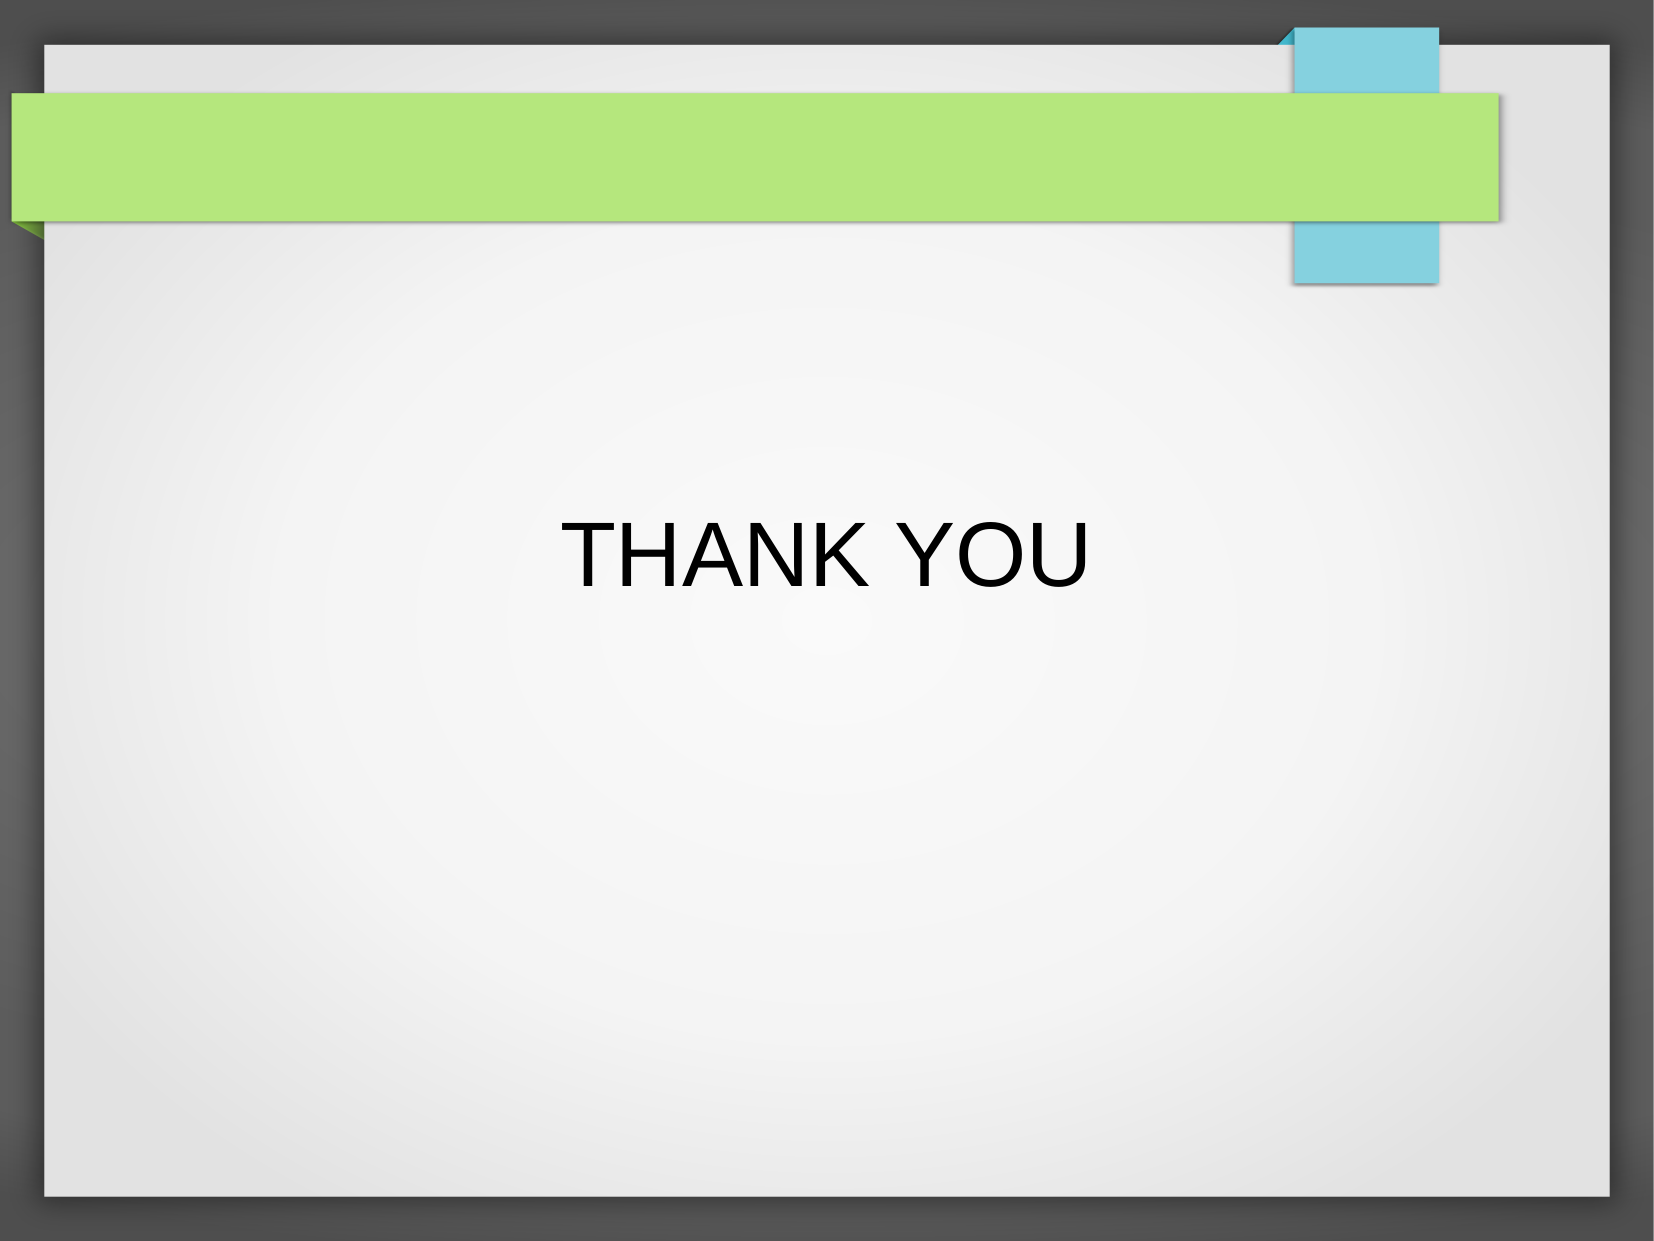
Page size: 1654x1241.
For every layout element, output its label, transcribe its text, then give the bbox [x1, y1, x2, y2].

title THANK YOU [236, 496, 1418, 615]
picture [0, 0, 1654, 1241]
